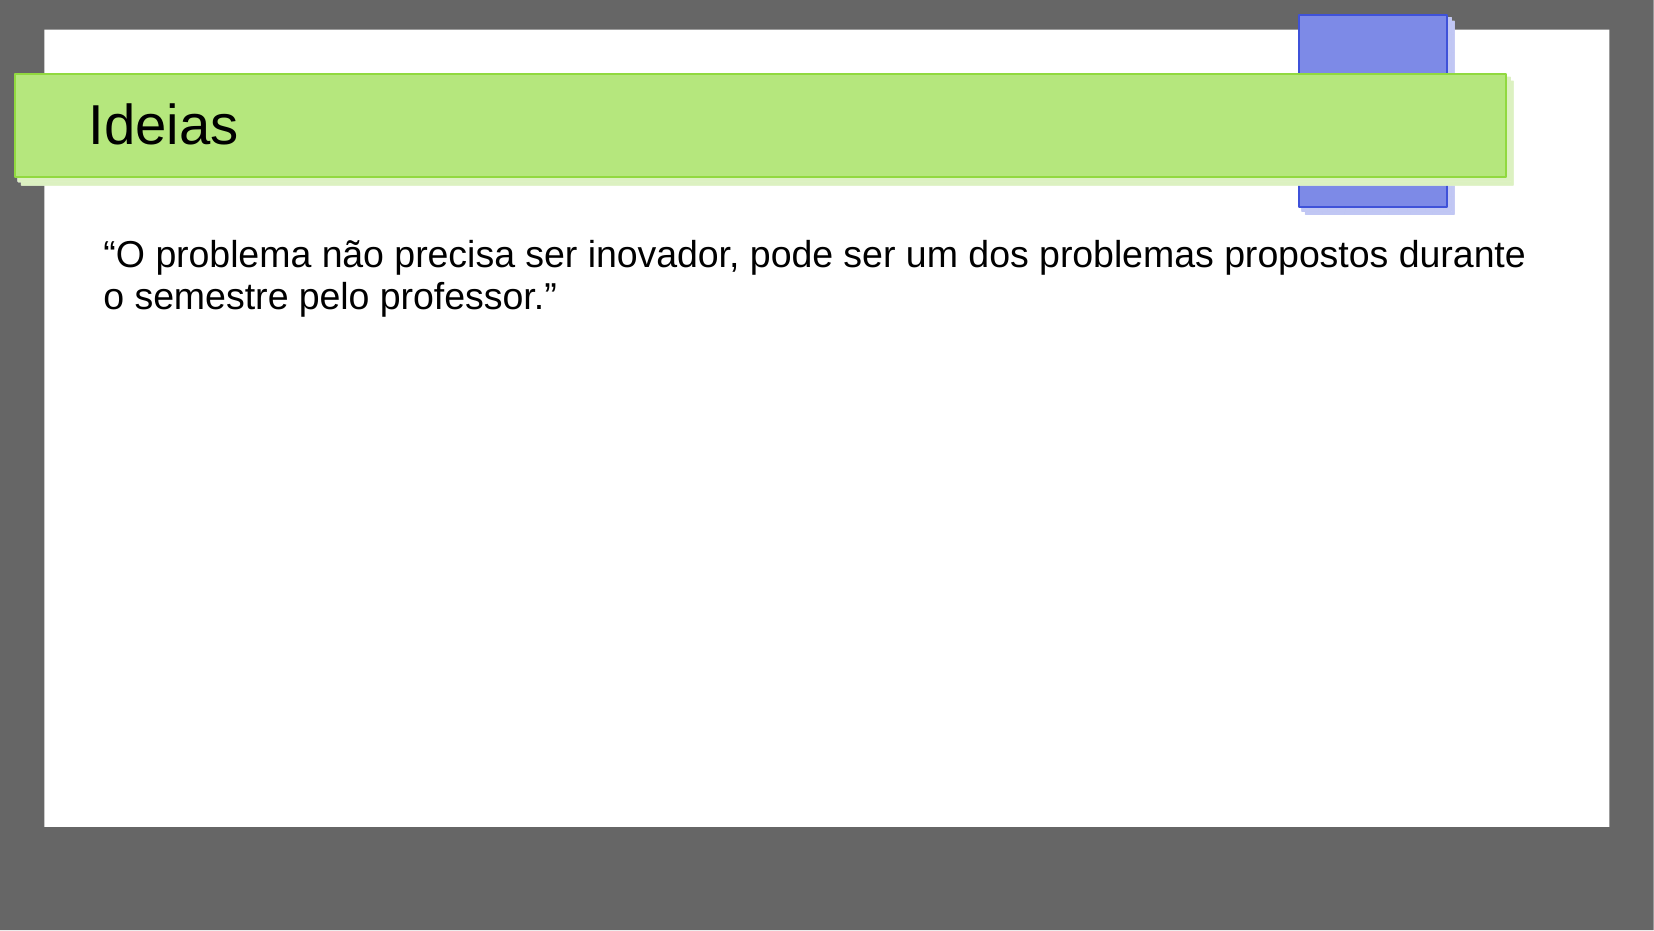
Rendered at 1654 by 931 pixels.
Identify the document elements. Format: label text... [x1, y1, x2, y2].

title Ideias [88, 73, 1506, 178]
text_box “O problema não precisa ser inovador, pode ser um dos problemas propostos durante o semestre pelo professor.” [88, 226, 1565, 325]
